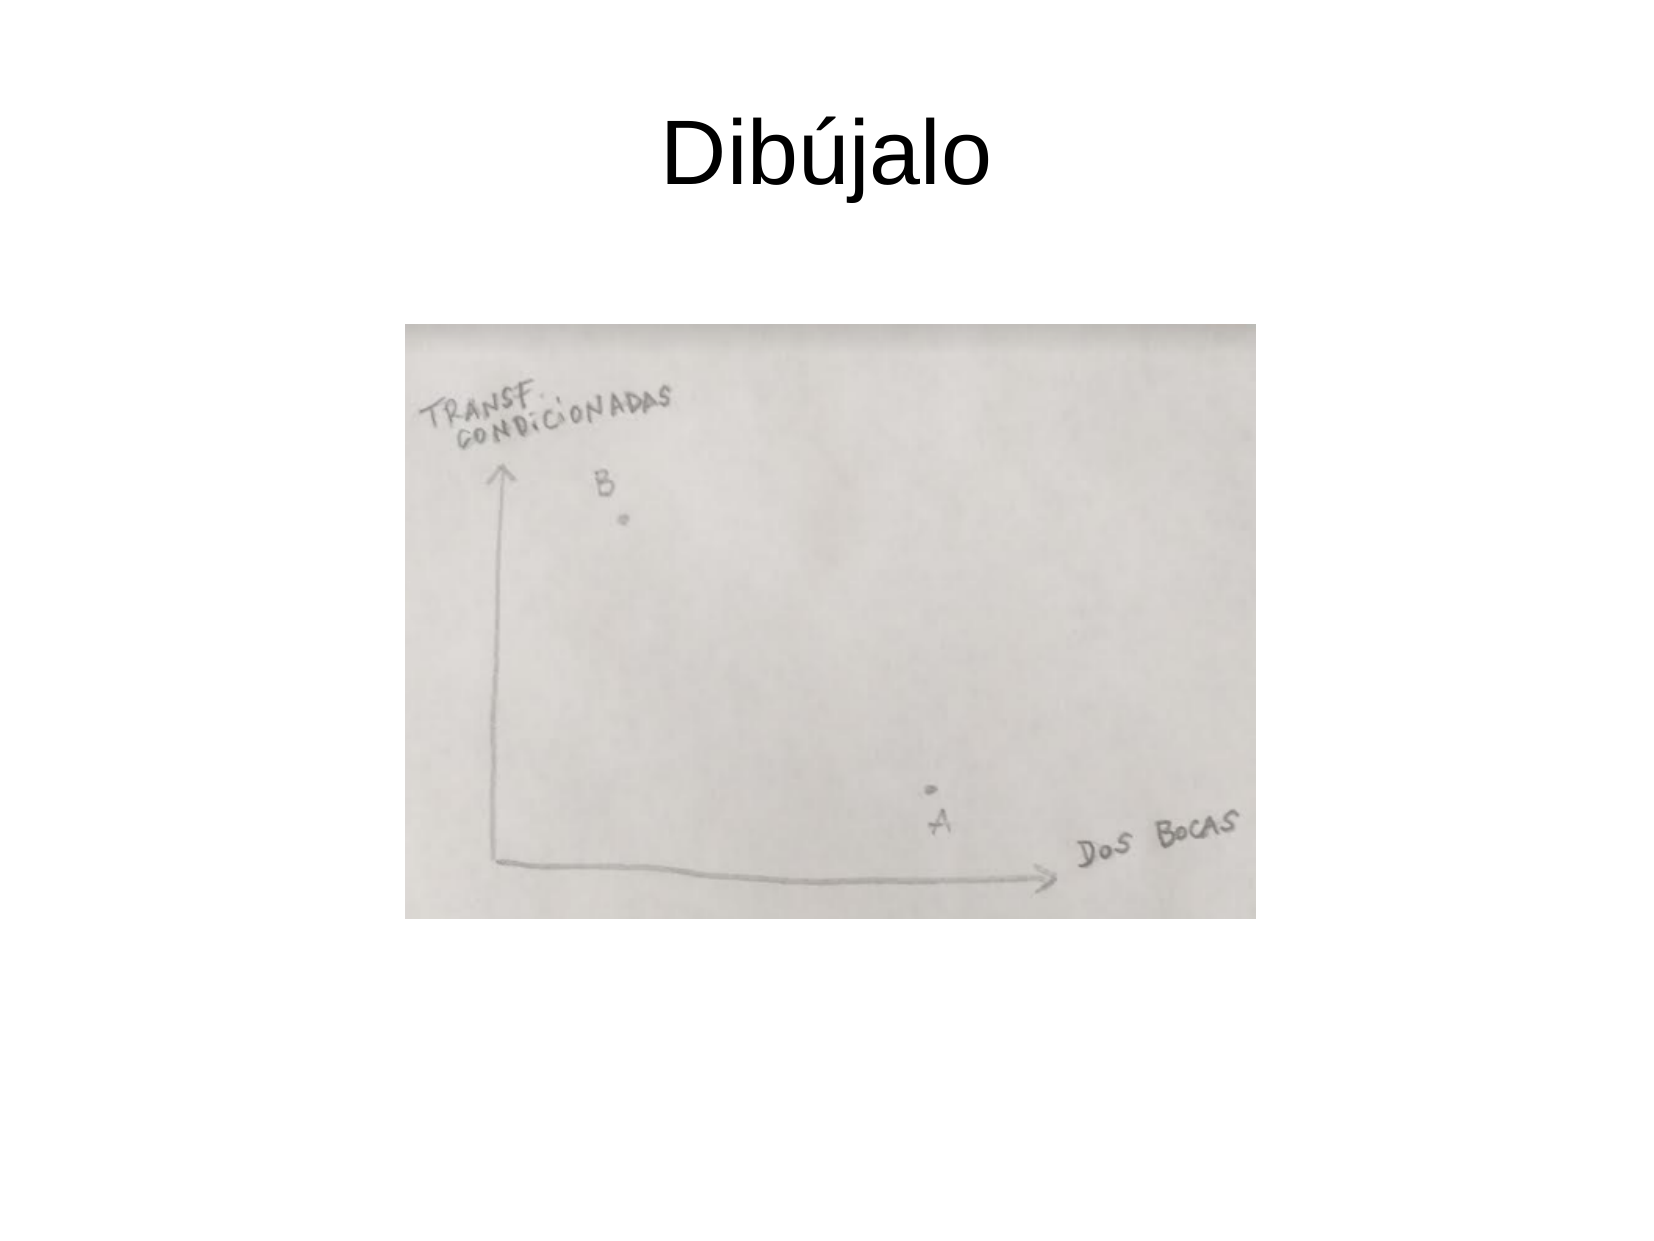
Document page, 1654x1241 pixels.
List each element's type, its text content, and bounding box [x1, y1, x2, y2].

picture [405, 324, 1256, 919]
title Dibújalo [82, 49, 1571, 257]
